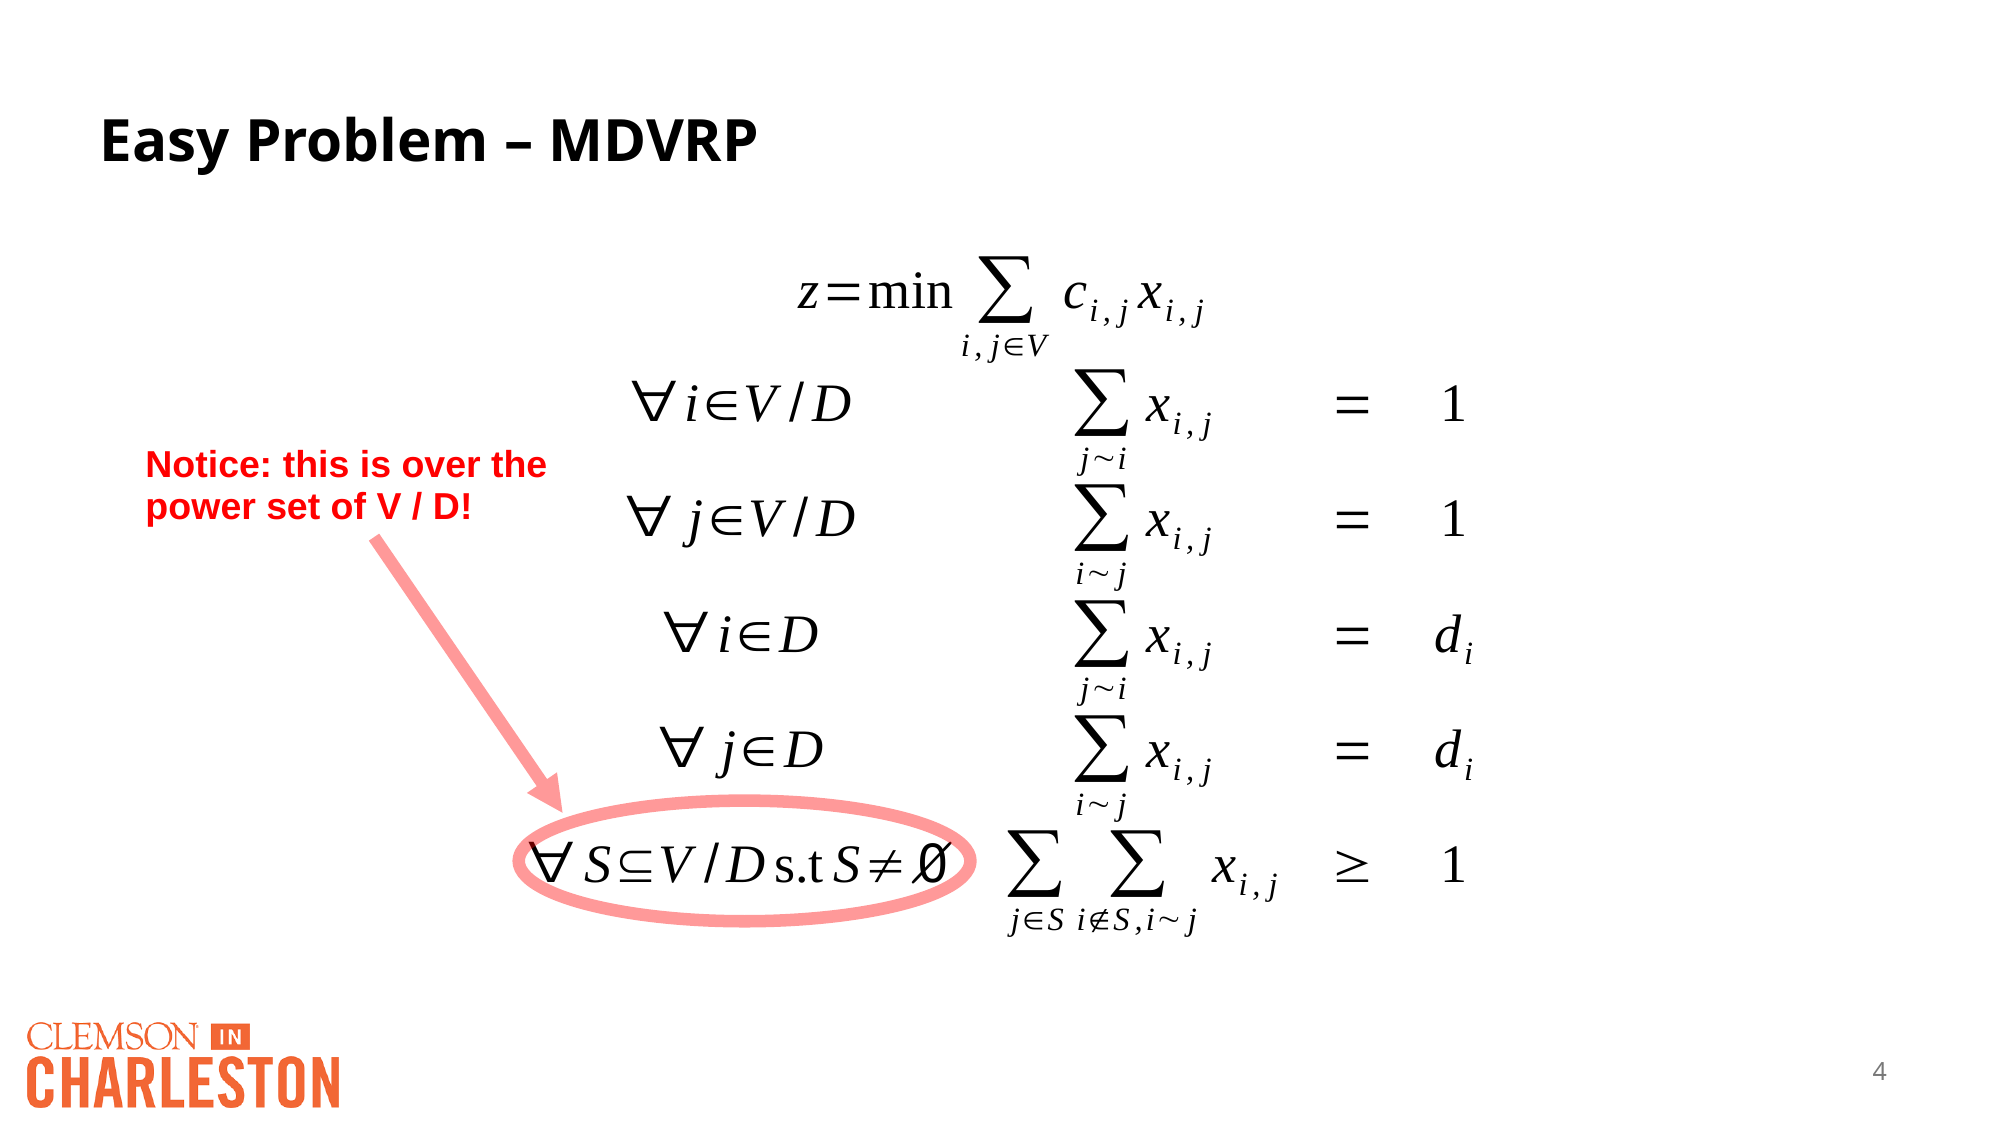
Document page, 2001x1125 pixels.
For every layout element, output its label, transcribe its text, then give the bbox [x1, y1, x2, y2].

text_box Notice: this is over the power set of V / D! [130, 436, 563, 536]
chart [526, 253, 1474, 938]
chart [526, 772, 535, 792]
chart [526, 807, 964, 914]
picture [27, 1022, 339, 1108]
title Easy Problem – MDVRP [99, 44, 1900, 233]
